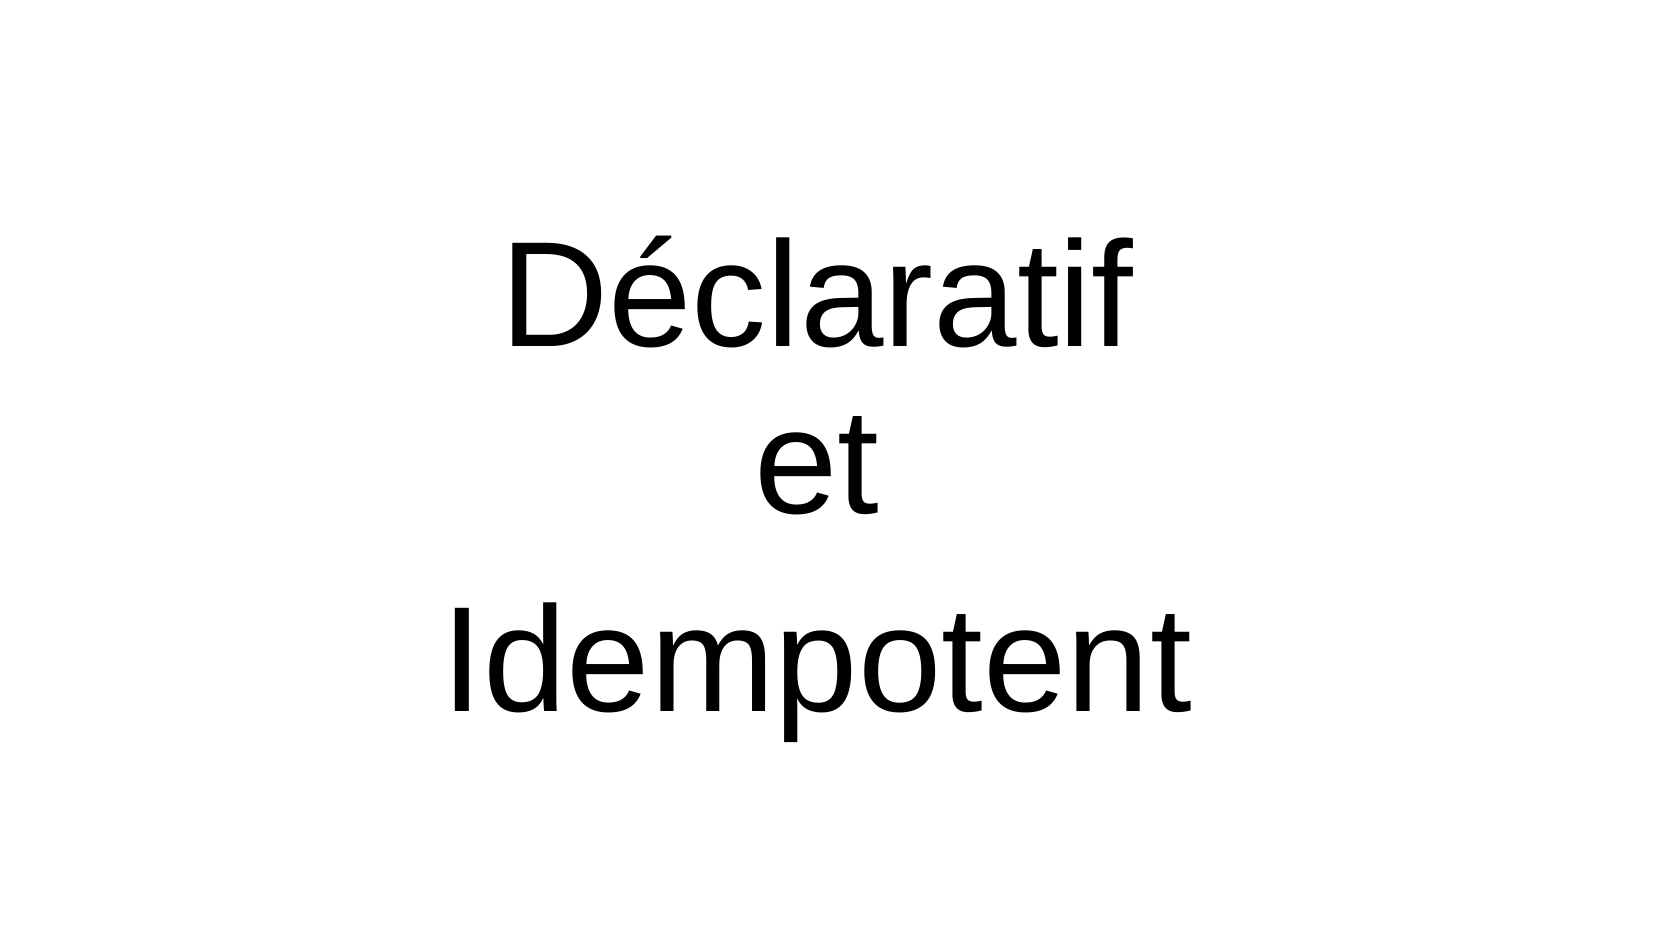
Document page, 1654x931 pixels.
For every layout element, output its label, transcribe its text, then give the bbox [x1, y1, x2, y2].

list Déclaratif et Idempotent [37, 210, 1526, 751]
